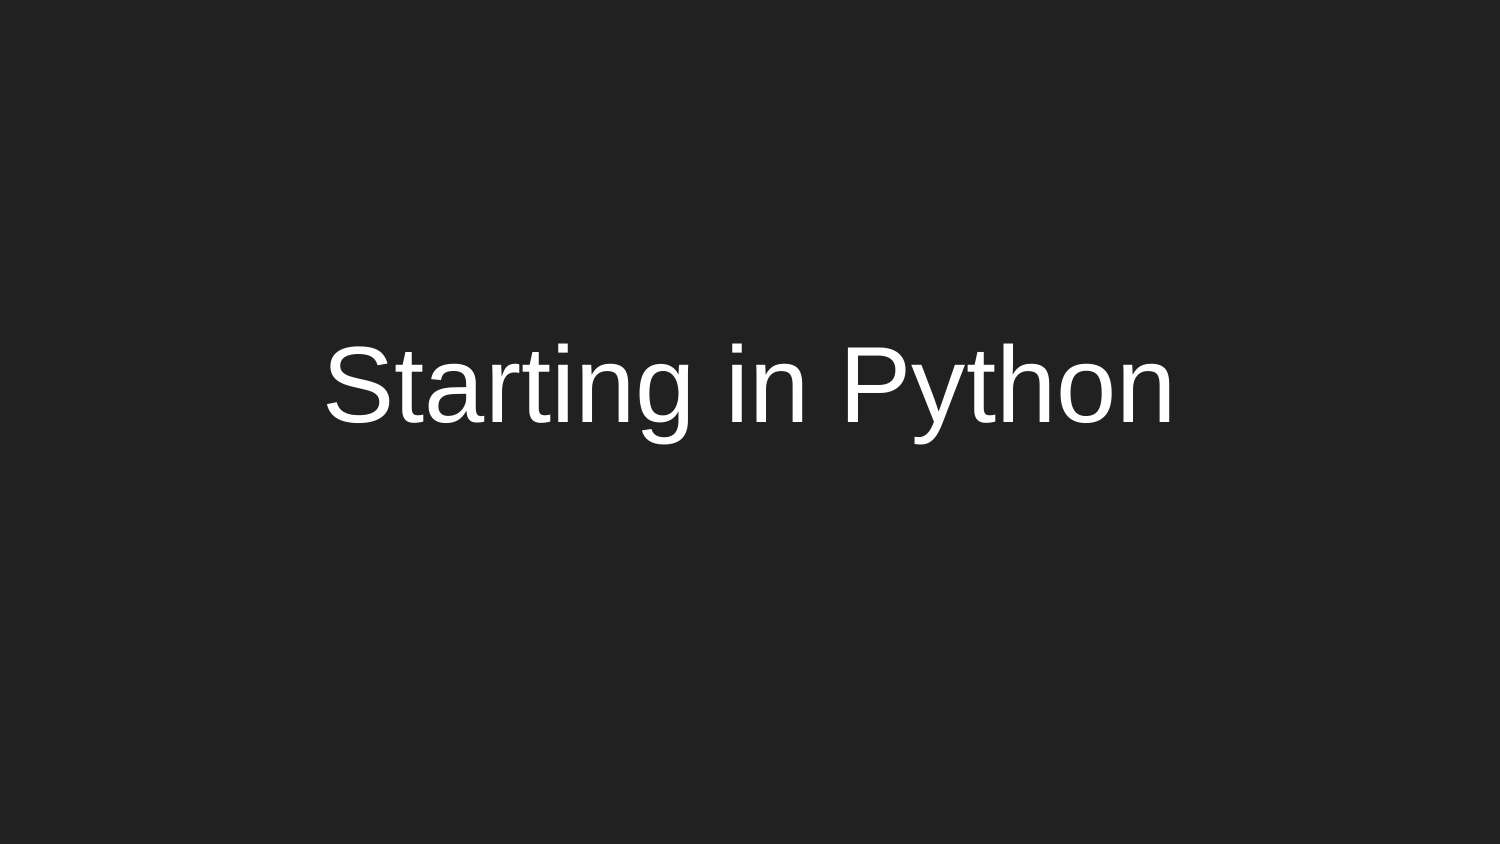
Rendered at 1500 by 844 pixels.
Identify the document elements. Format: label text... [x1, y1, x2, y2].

title Starting in Python [51, 122, 1449, 459]
